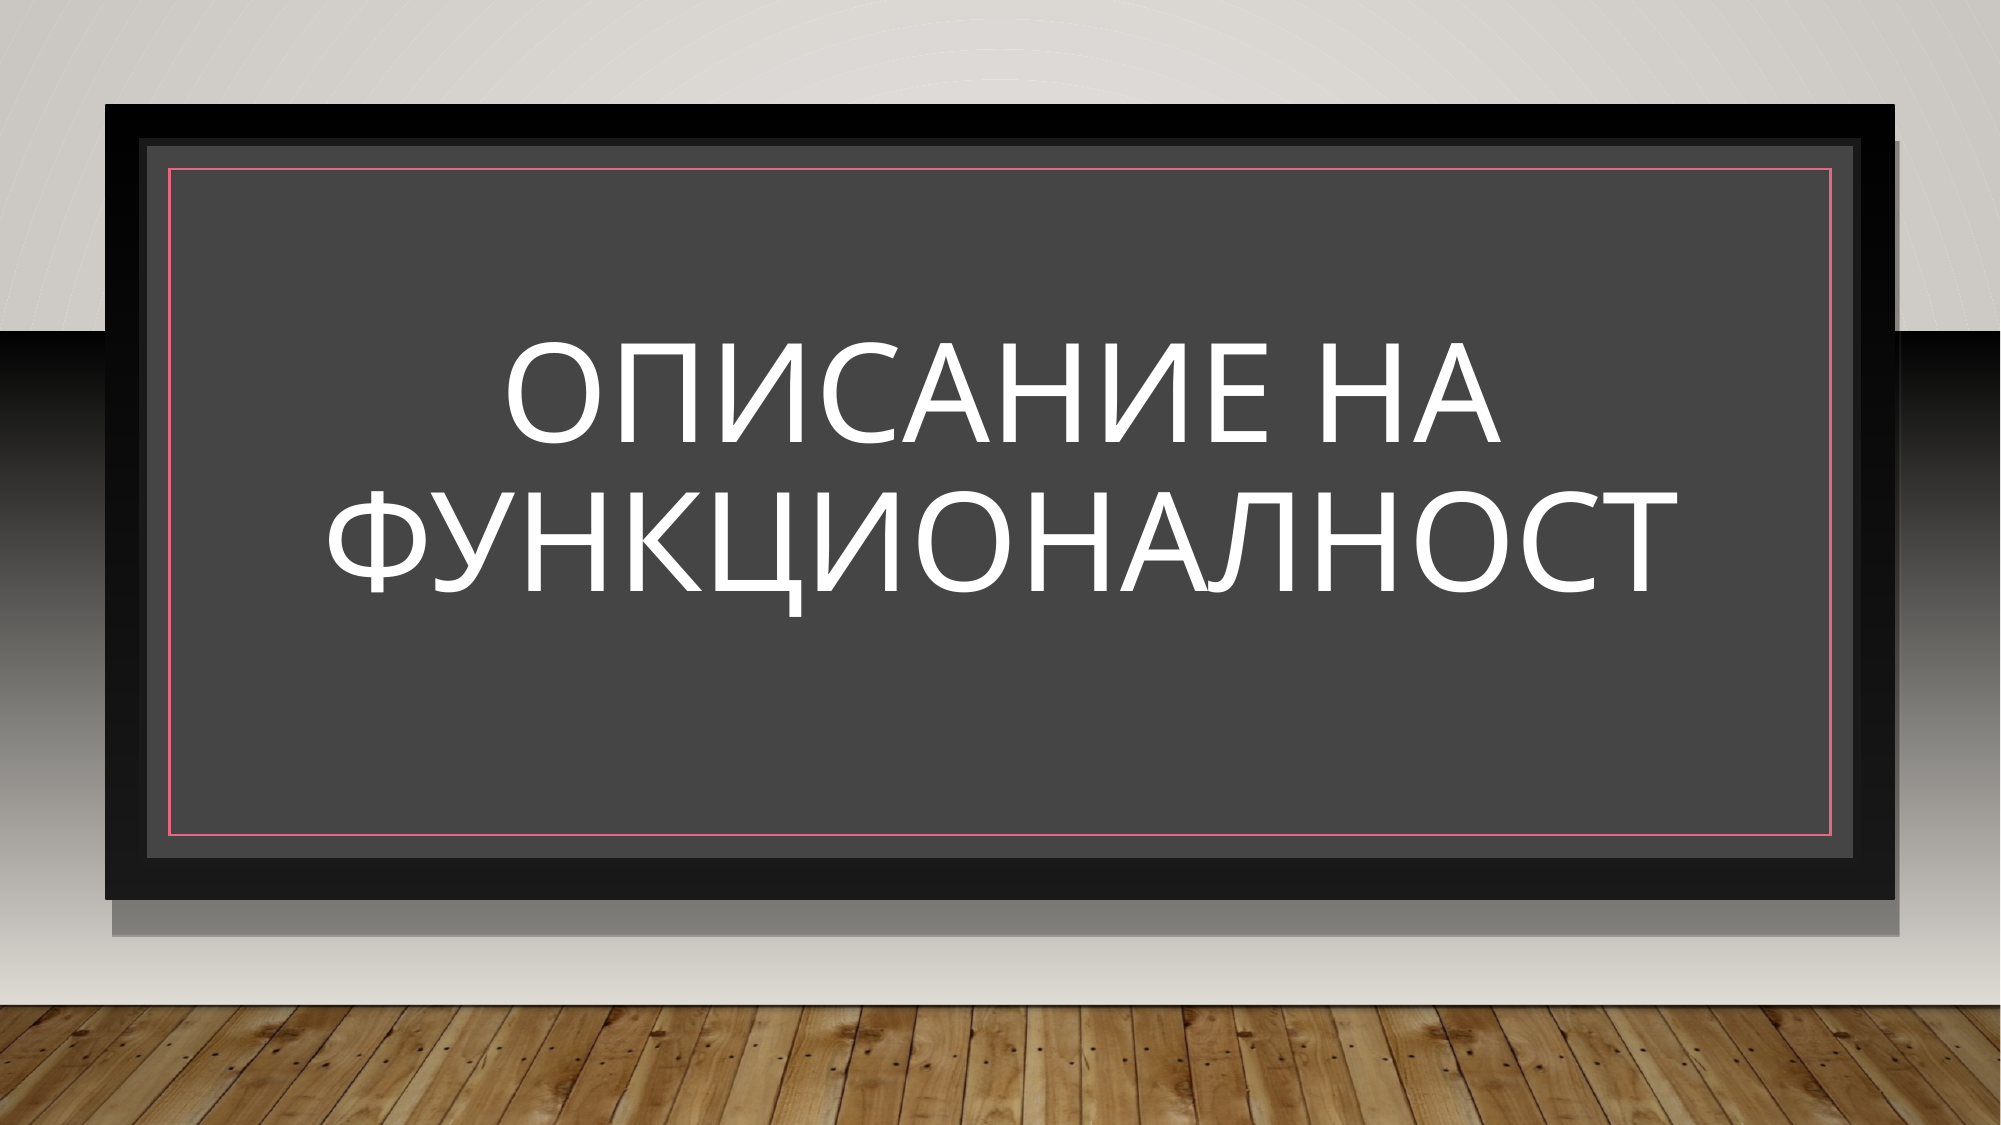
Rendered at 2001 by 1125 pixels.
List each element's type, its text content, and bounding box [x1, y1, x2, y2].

picture [0, 1005, 2000, 1125]
text_box [0, 0, 2000, 1005]
title Описание на функционалност [255, 255, 1749, 682]
